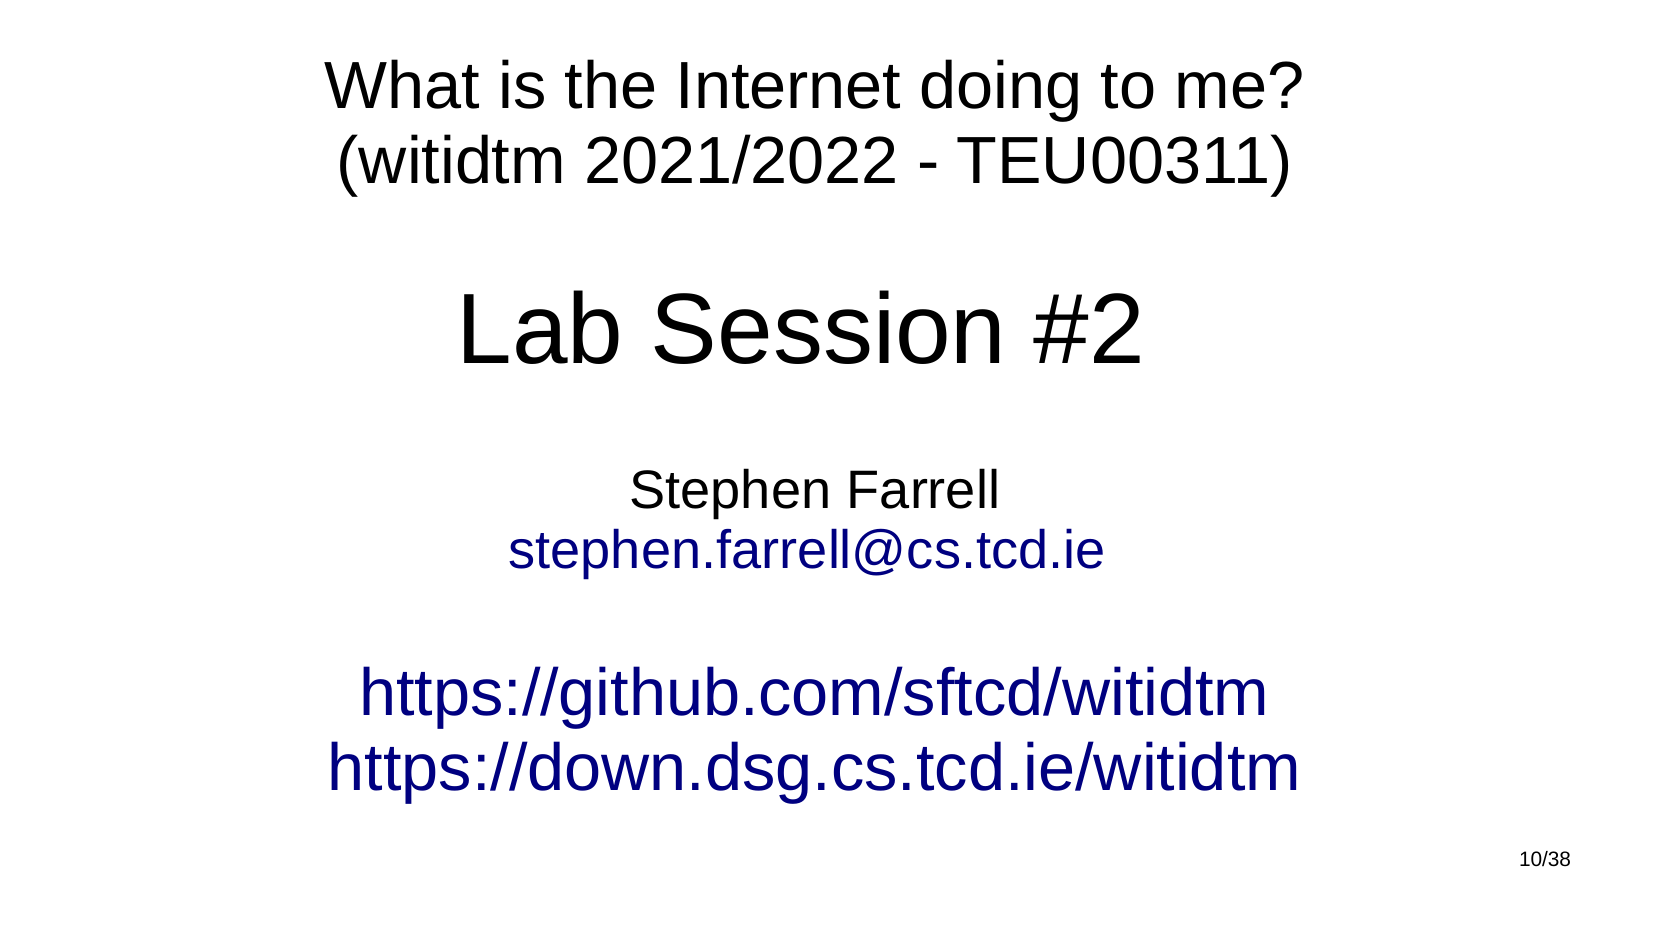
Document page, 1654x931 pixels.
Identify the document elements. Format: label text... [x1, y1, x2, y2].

subtitle What is the Internet doing to me? (witidtm 2021/2022 - TEU00311) Lab Session #2 Stephen Farrell stephen.farrell@cs.tcd.ie https://github.com/sftcd/witidtm https://down.dsg.cs.tcd.ie/witidtm [70, 48, 1559, 922]
